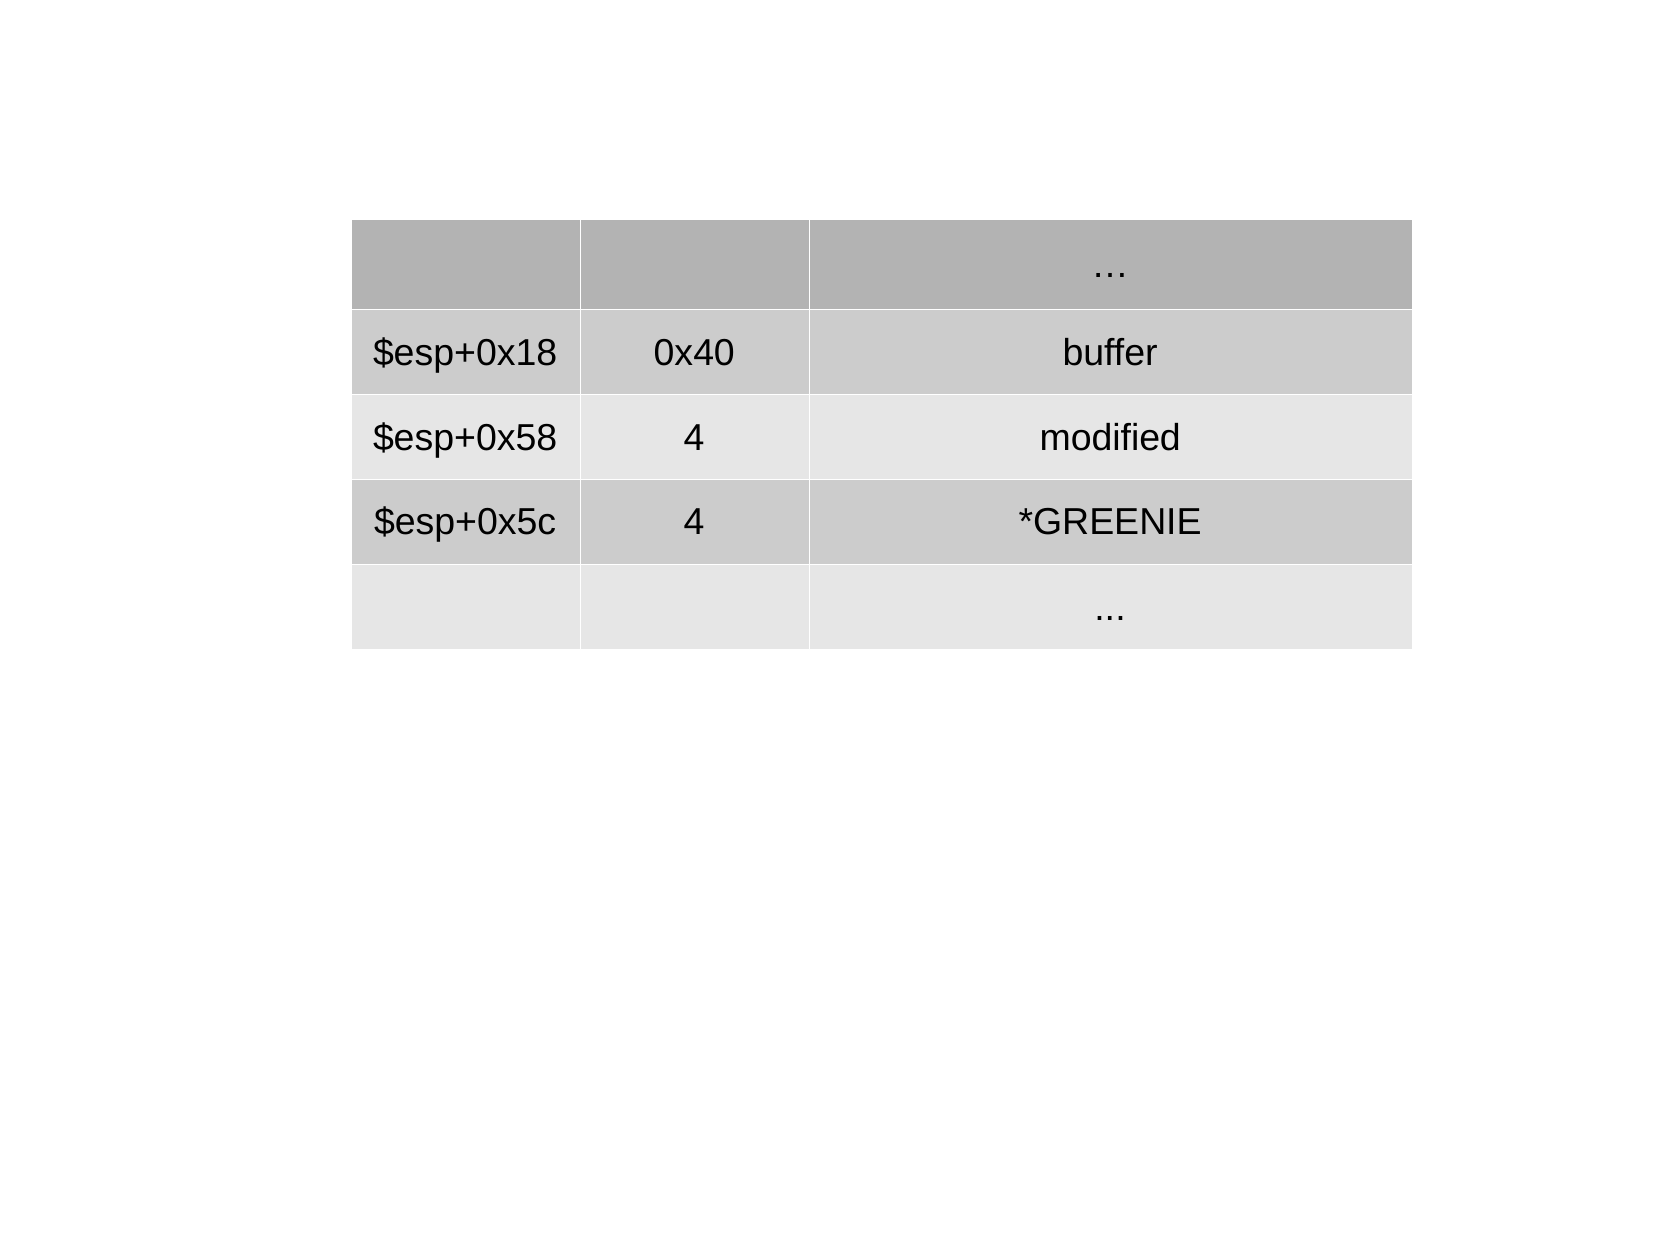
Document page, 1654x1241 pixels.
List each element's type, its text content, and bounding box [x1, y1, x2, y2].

table_cell *GREENIE [810, 480, 1412, 564]
table_header … [810, 220, 1412, 309]
table_cell buffer [810, 310, 1412, 394]
table_cell $esp+0x18 [352, 310, 580, 394]
table_cell [352, 565, 580, 649]
table_cell 0x40 [581, 310, 809, 394]
table_cell 4 [581, 480, 809, 564]
table_header [352, 220, 580, 309]
table_cell [581, 565, 809, 649]
table_cell 4 [581, 395, 809, 479]
table_cell $esp+0x58 [352, 395, 580, 479]
table_cell ... [810, 565, 1412, 649]
table_cell $esp+0x5c [352, 480, 580, 564]
table_header [581, 220, 809, 309]
table_cell modified [810, 395, 1412, 479]
